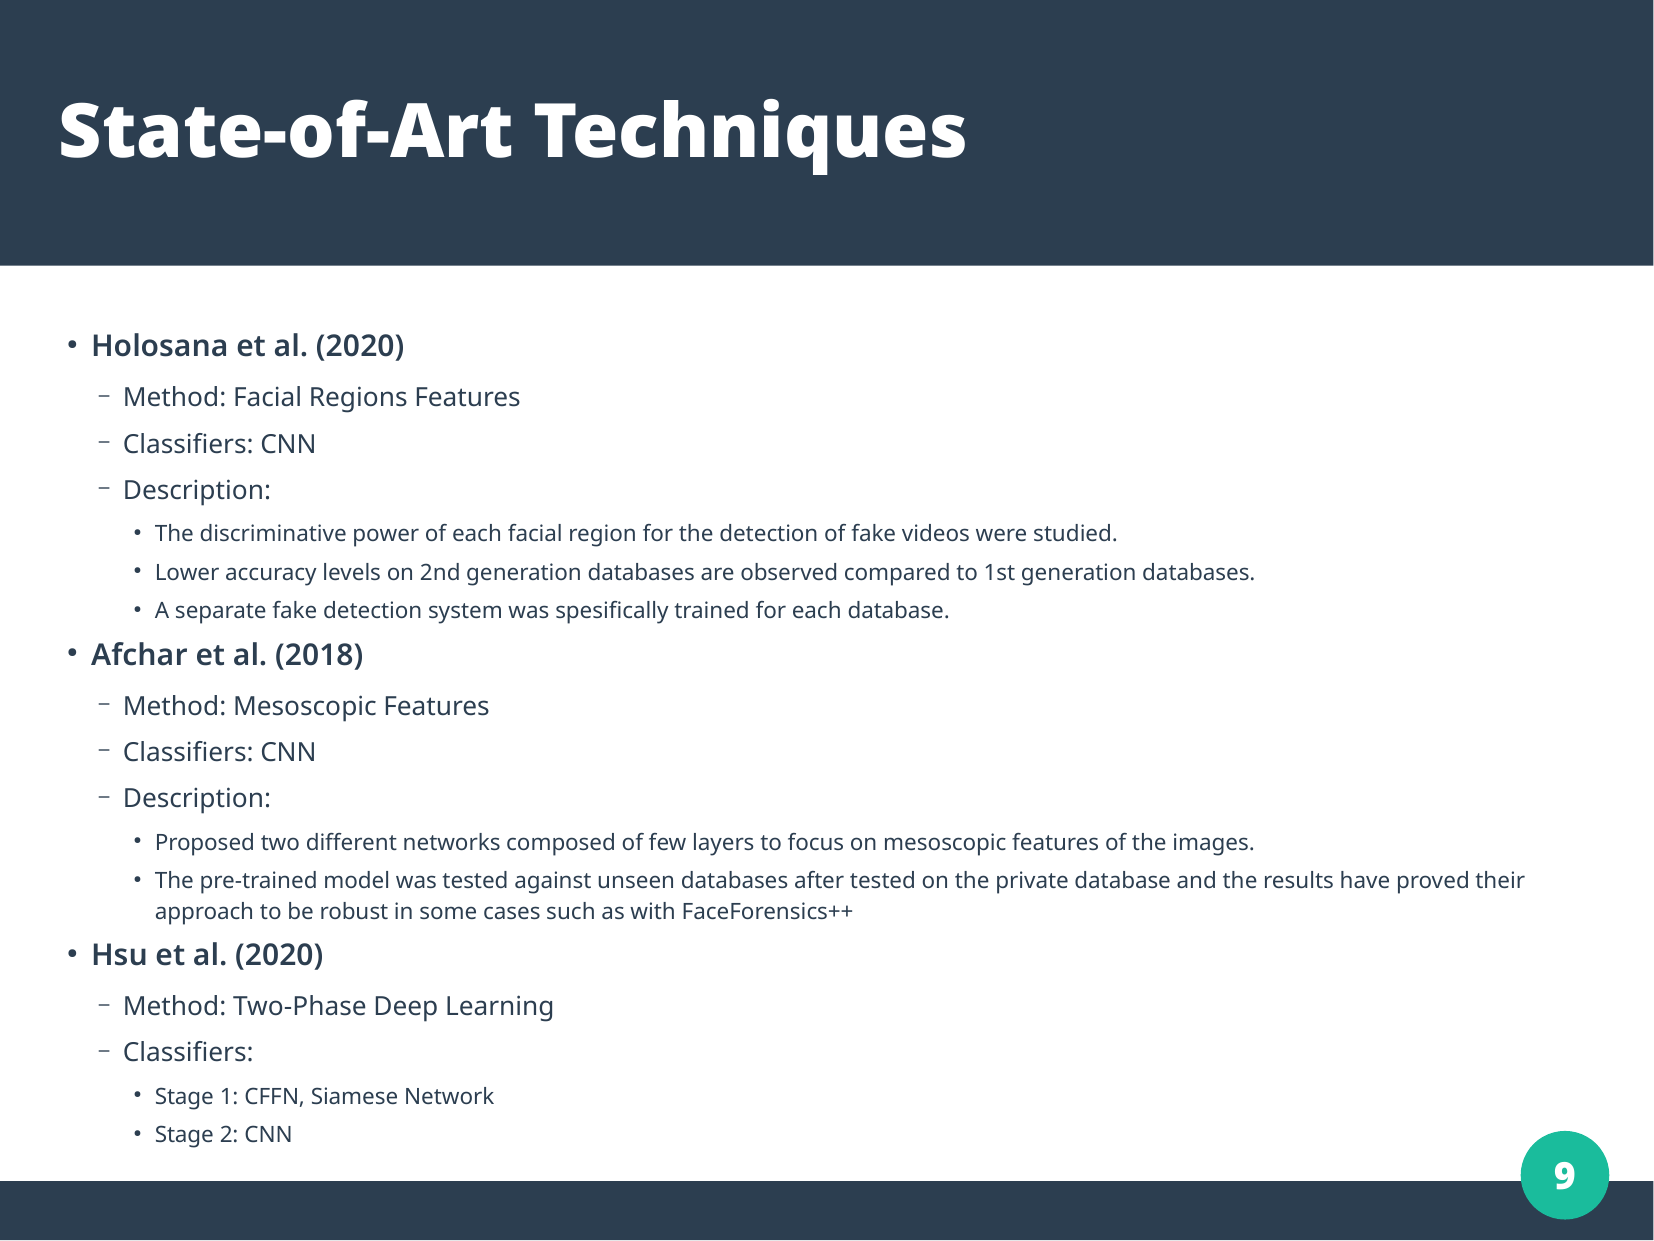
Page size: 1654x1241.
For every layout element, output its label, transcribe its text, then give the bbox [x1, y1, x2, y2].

title State-of-Art Techniques [59, 49, 1595, 207]
list Holosana et al. (2020) Method: Facial Regions Features Classifiers: CNN Description: The discriminative power of each facial region for the detection of fake videos were studied. Lower accuracy levels on 2nd generation databases are observed compared to 1st generation databases. A separate fake detection system was spesifically trained for each database. Afchar et al. (2018) Method: Mesoscopic Features Classifiers: CNN Description: Proposed two different networks composed of few layers to focus on mesoscopic features of the images. The pre-trained model was tested against unseen databases after tested on the private database and the results have proved their approach to be robust in some cases such as with FaceForensics++ Hsu et al. (2020) Method: Two-Phase Deep Learning Classifiers: Stage 1: CFFN, Siamese Network Stage 2: CNN [59, 324, 1595, 1152]
